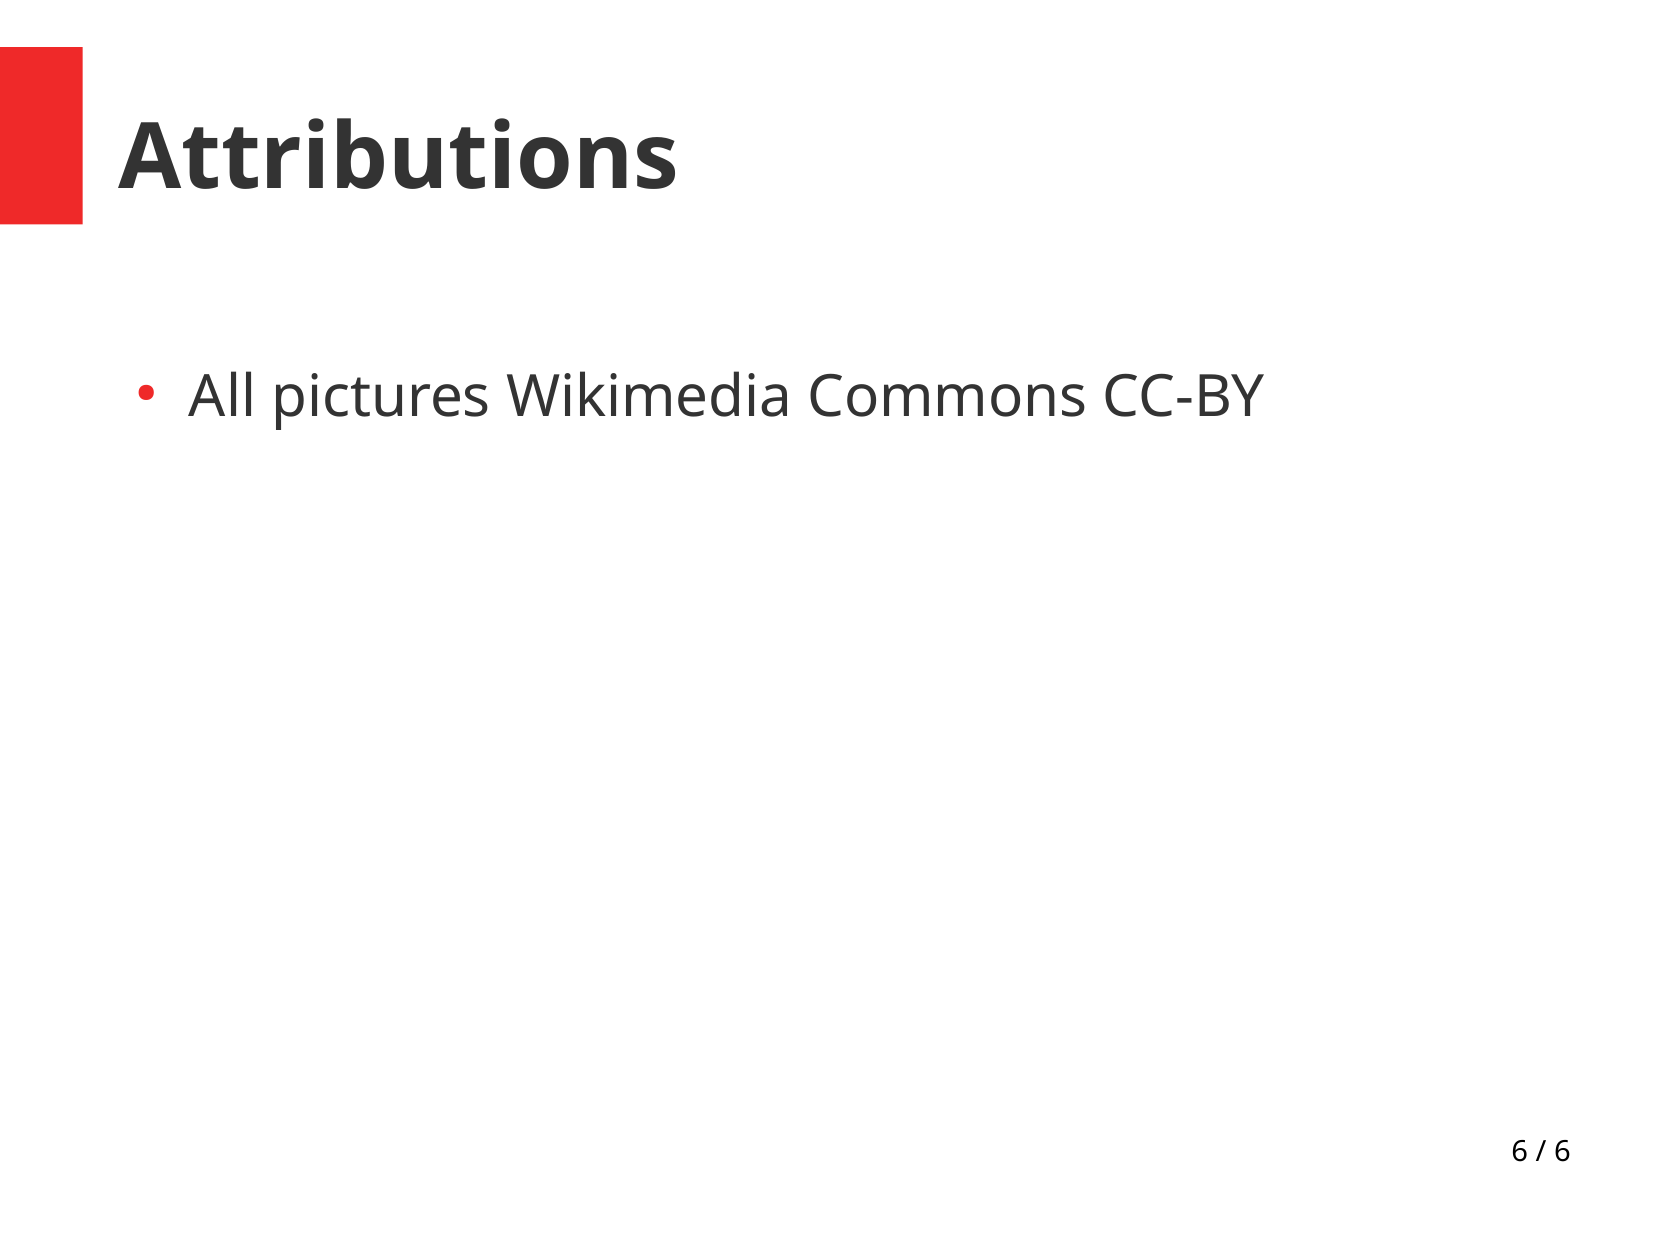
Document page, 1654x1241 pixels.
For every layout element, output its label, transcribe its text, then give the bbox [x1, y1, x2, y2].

title Attributions [118, 49, 1571, 257]
list All pictures Wikimedia Commons CC-BY [118, 354, 1536, 1074]
